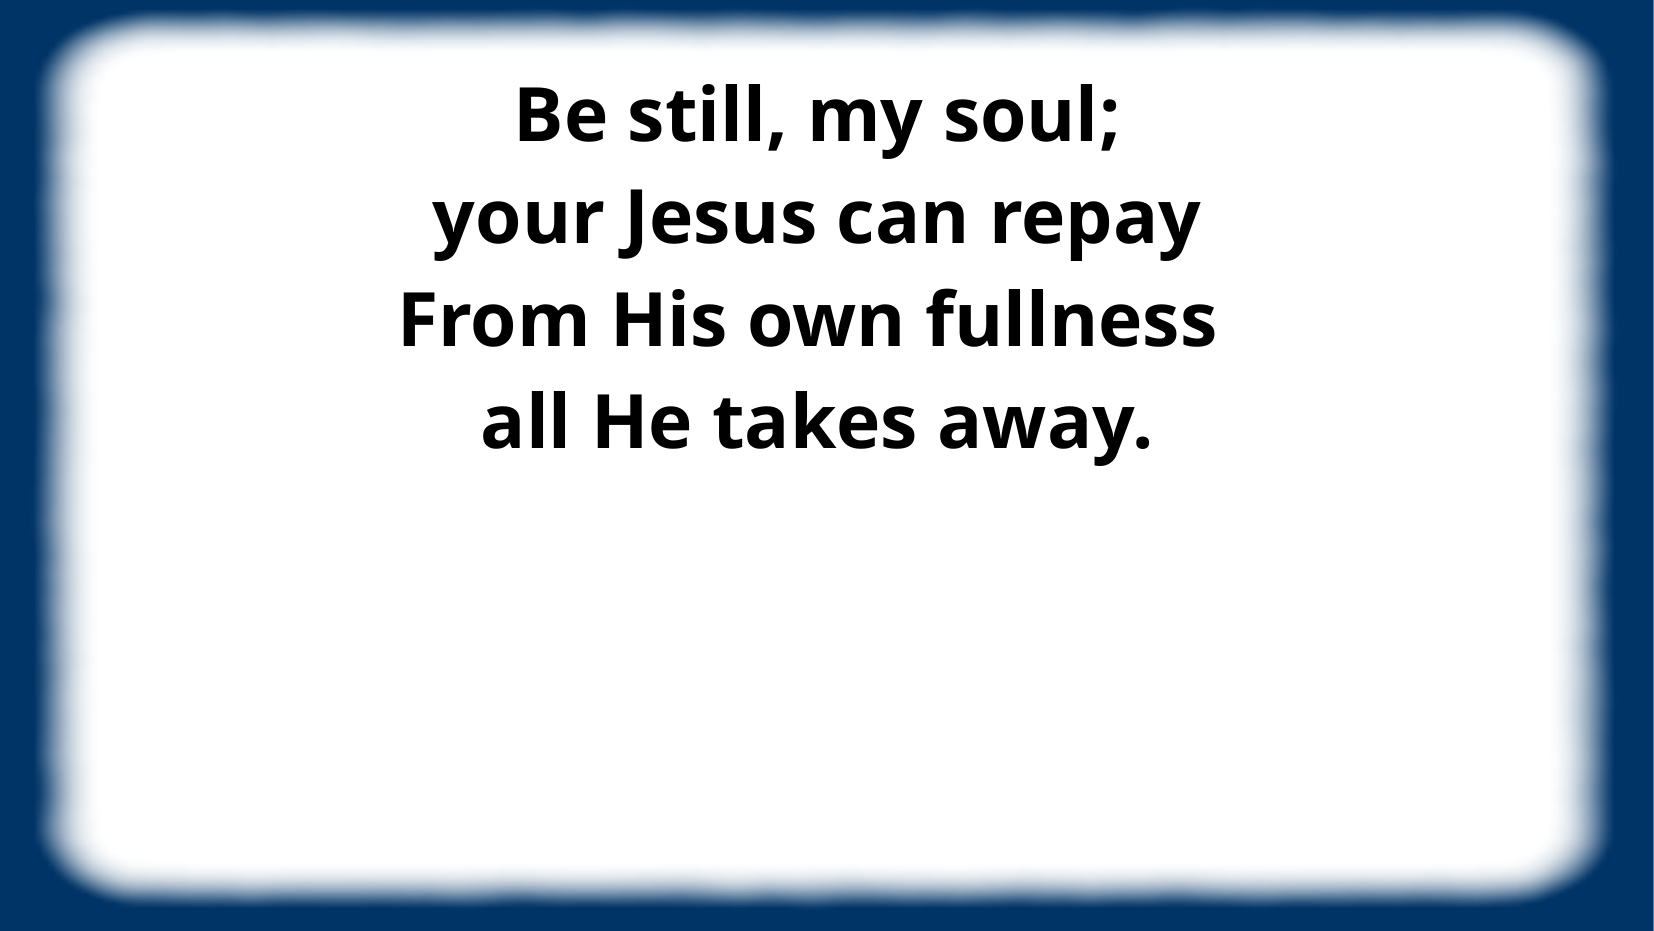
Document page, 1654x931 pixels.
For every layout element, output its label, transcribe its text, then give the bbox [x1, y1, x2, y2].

picture [0, 0, 1654, 931]
text_box Be still, my soul; your Jesus can repay From His own fullness all He takes away. [75, 53, 1561, 468]
